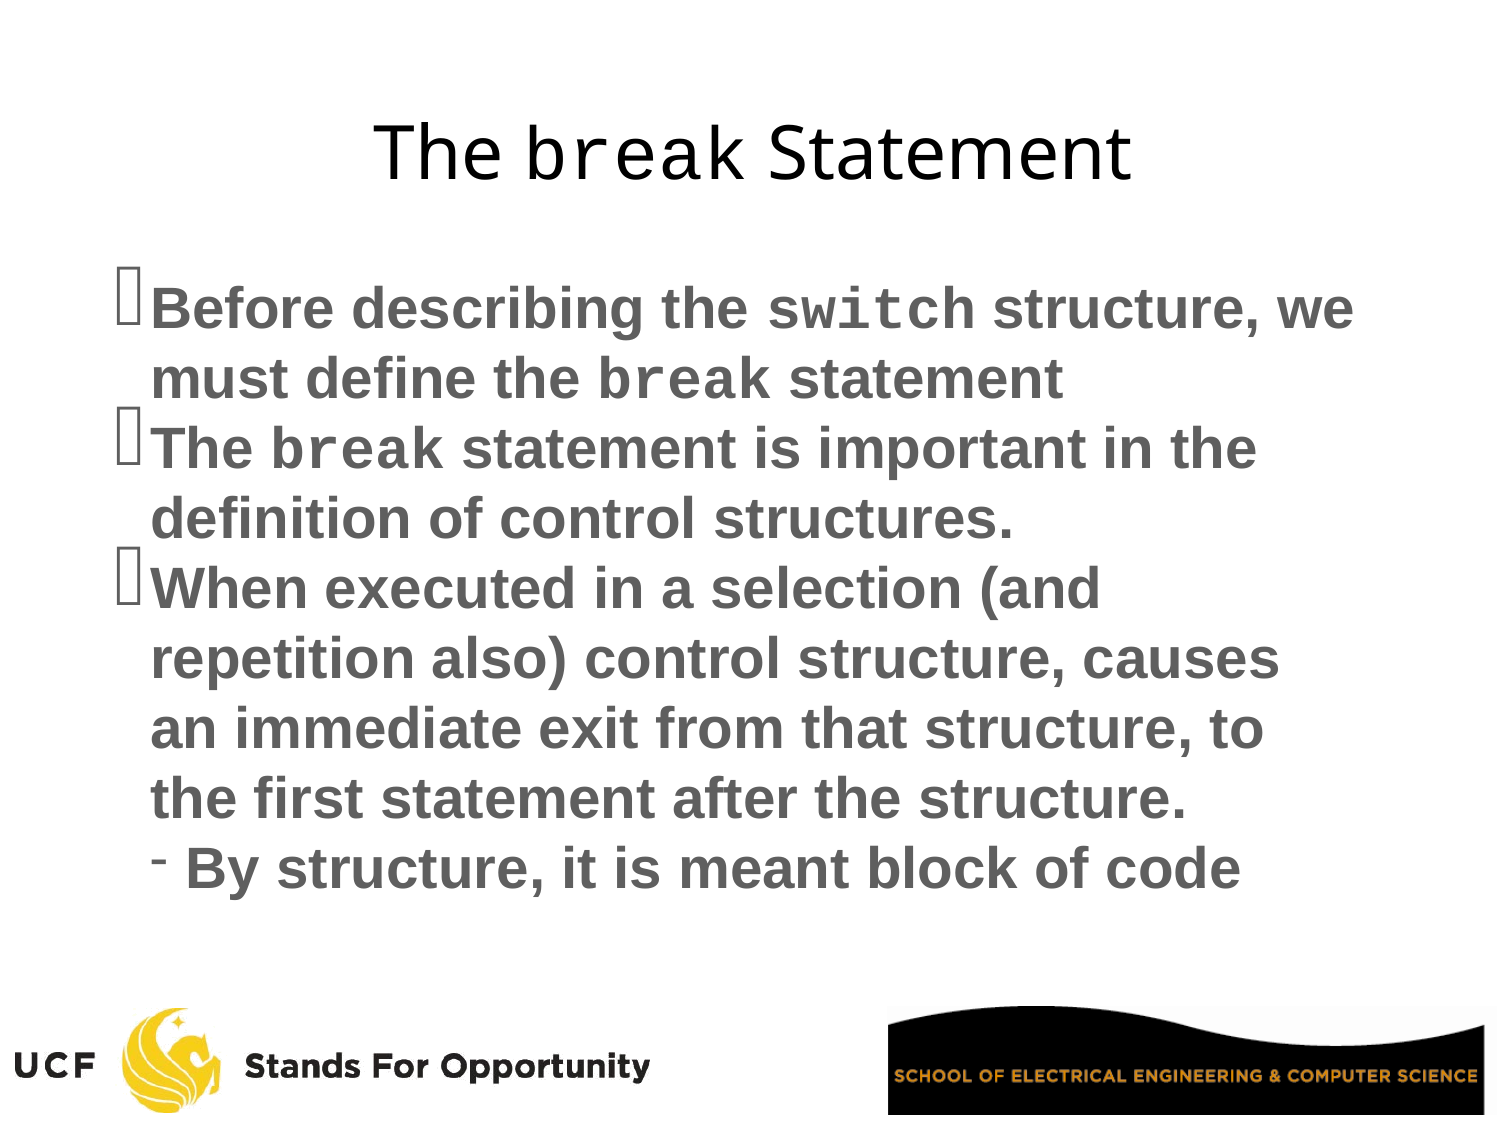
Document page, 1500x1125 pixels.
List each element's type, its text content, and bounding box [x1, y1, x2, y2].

picture [15, 1008, 650, 1113]
picture [887, 1006, 1497, 1115]
text_box The break Statement [79, 52, 1427, 248]
text_box Before describing the switch structure, we must define the break statement The break statement is important in the definition of control structures. When executed in a selection (and repetition also) control structure, causes an immediate exit from that structure, to the first statement after the structure. By structure, it is meant block of code [99, 262, 1375, 938]
